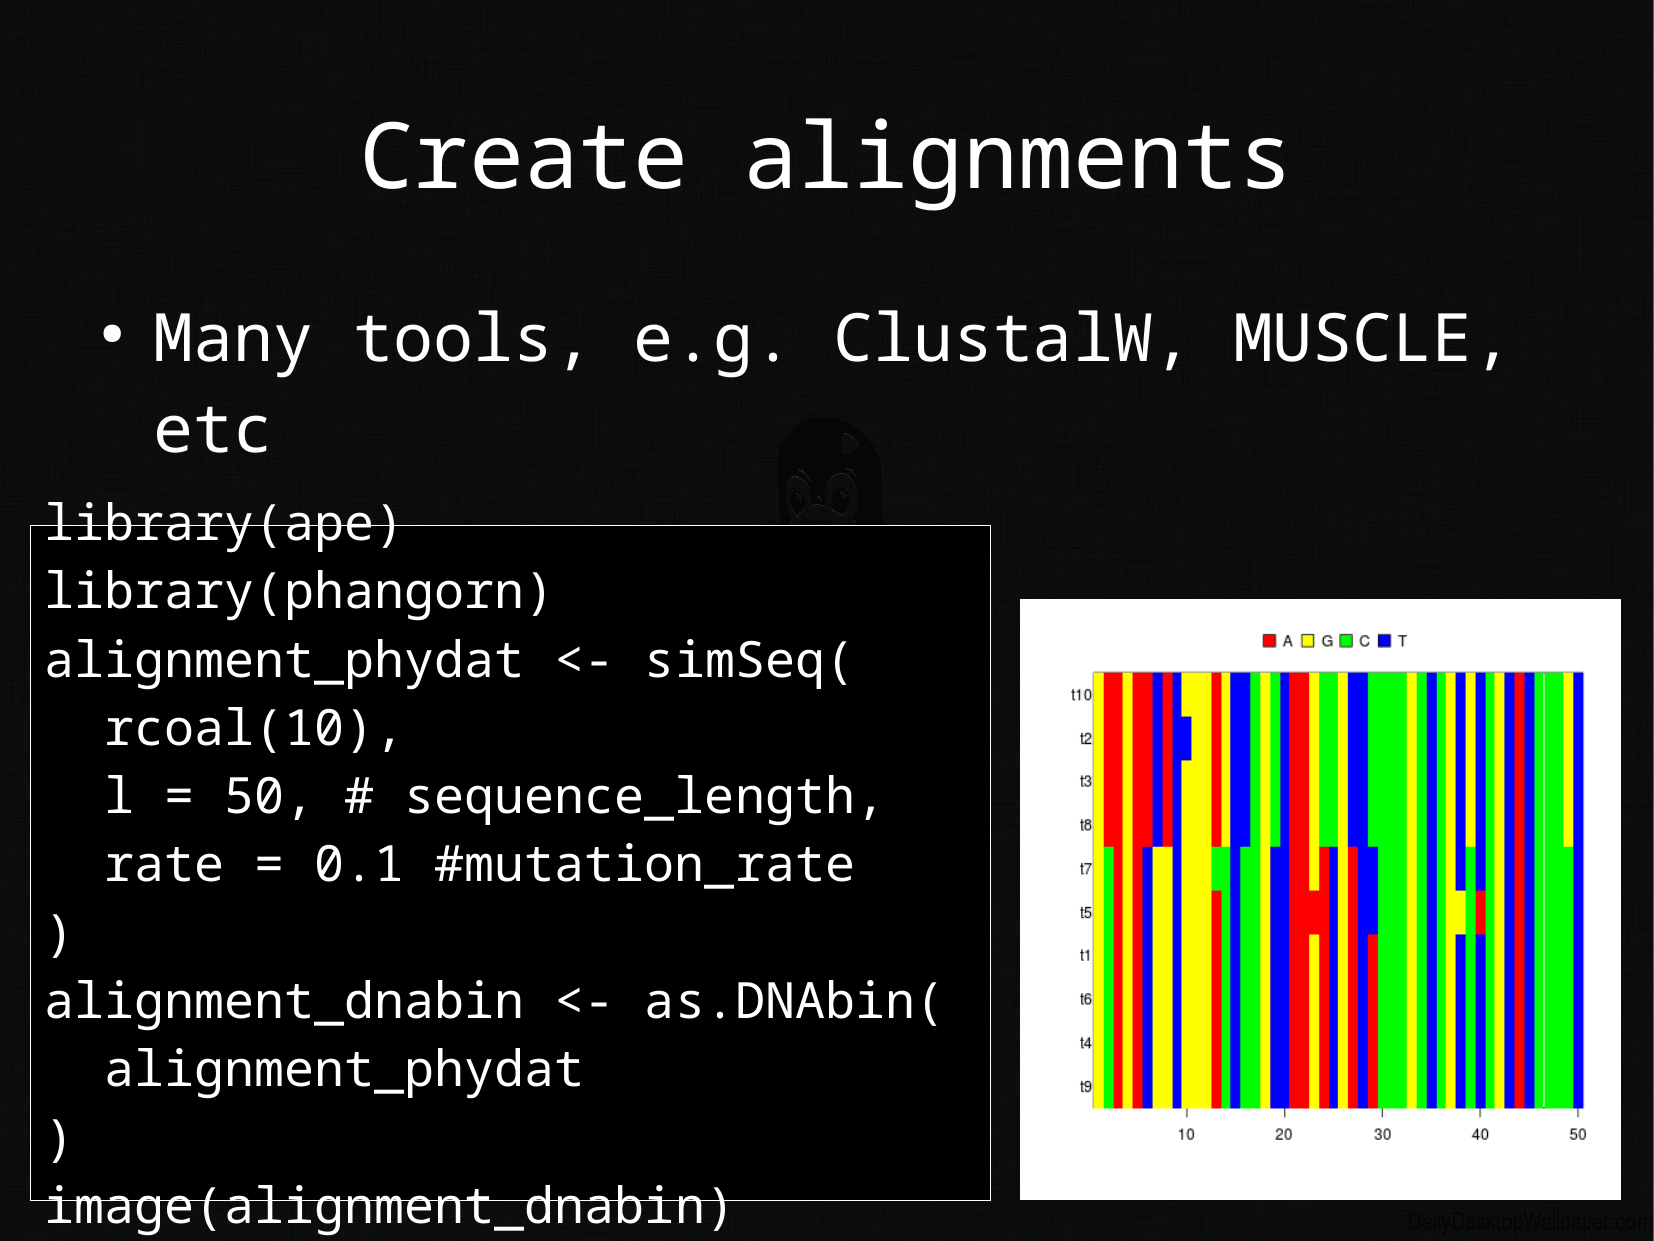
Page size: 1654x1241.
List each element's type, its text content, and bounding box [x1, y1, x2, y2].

picture [0, 0, 1654, 1241]
list Many tools, e.g. ClustalW, MUSCLE, etc [82, 290, 1571, 1010]
title Create alignments [82, 49, 1571, 257]
text_box library(ape) library(phangorn) alignment_phydat <- simSeq( rcoal(10), l = 50, # sequence_length, rate = 0.1 #mutation_rate ) alignment_dnabin <- as.DNAbin( alignment_phydat ) image(alignment_dnabin) [30, 525, 991, 1201]
